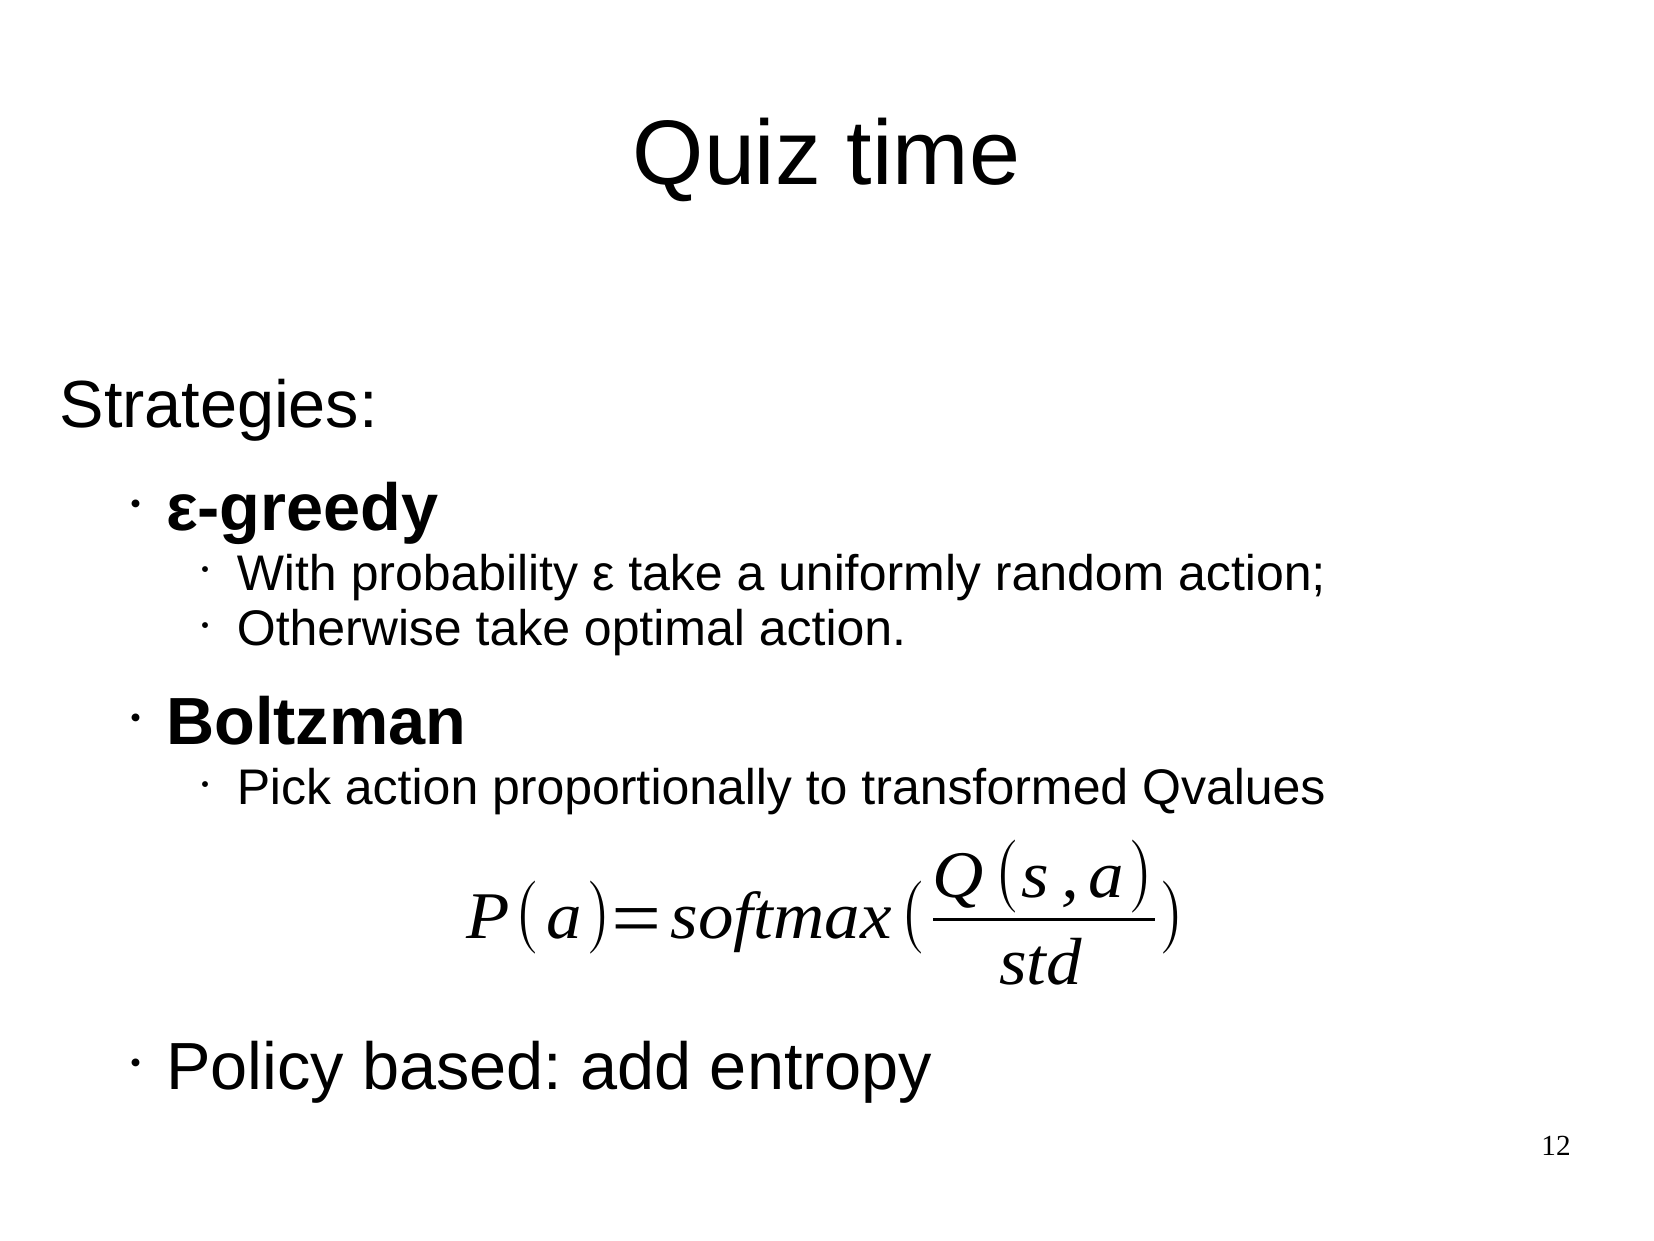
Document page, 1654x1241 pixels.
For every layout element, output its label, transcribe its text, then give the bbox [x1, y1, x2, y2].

chart [444, 834, 1201, 1000]
text_box Strategies: ε-greedy With probability ε take a uniformly random action; Otherwise take optimal action. Boltzman Pick action proportionally to transformed Qvalues Policy based: add entropy [45, 285, 1606, 1115]
title Quiz time [82, 49, 1571, 257]
